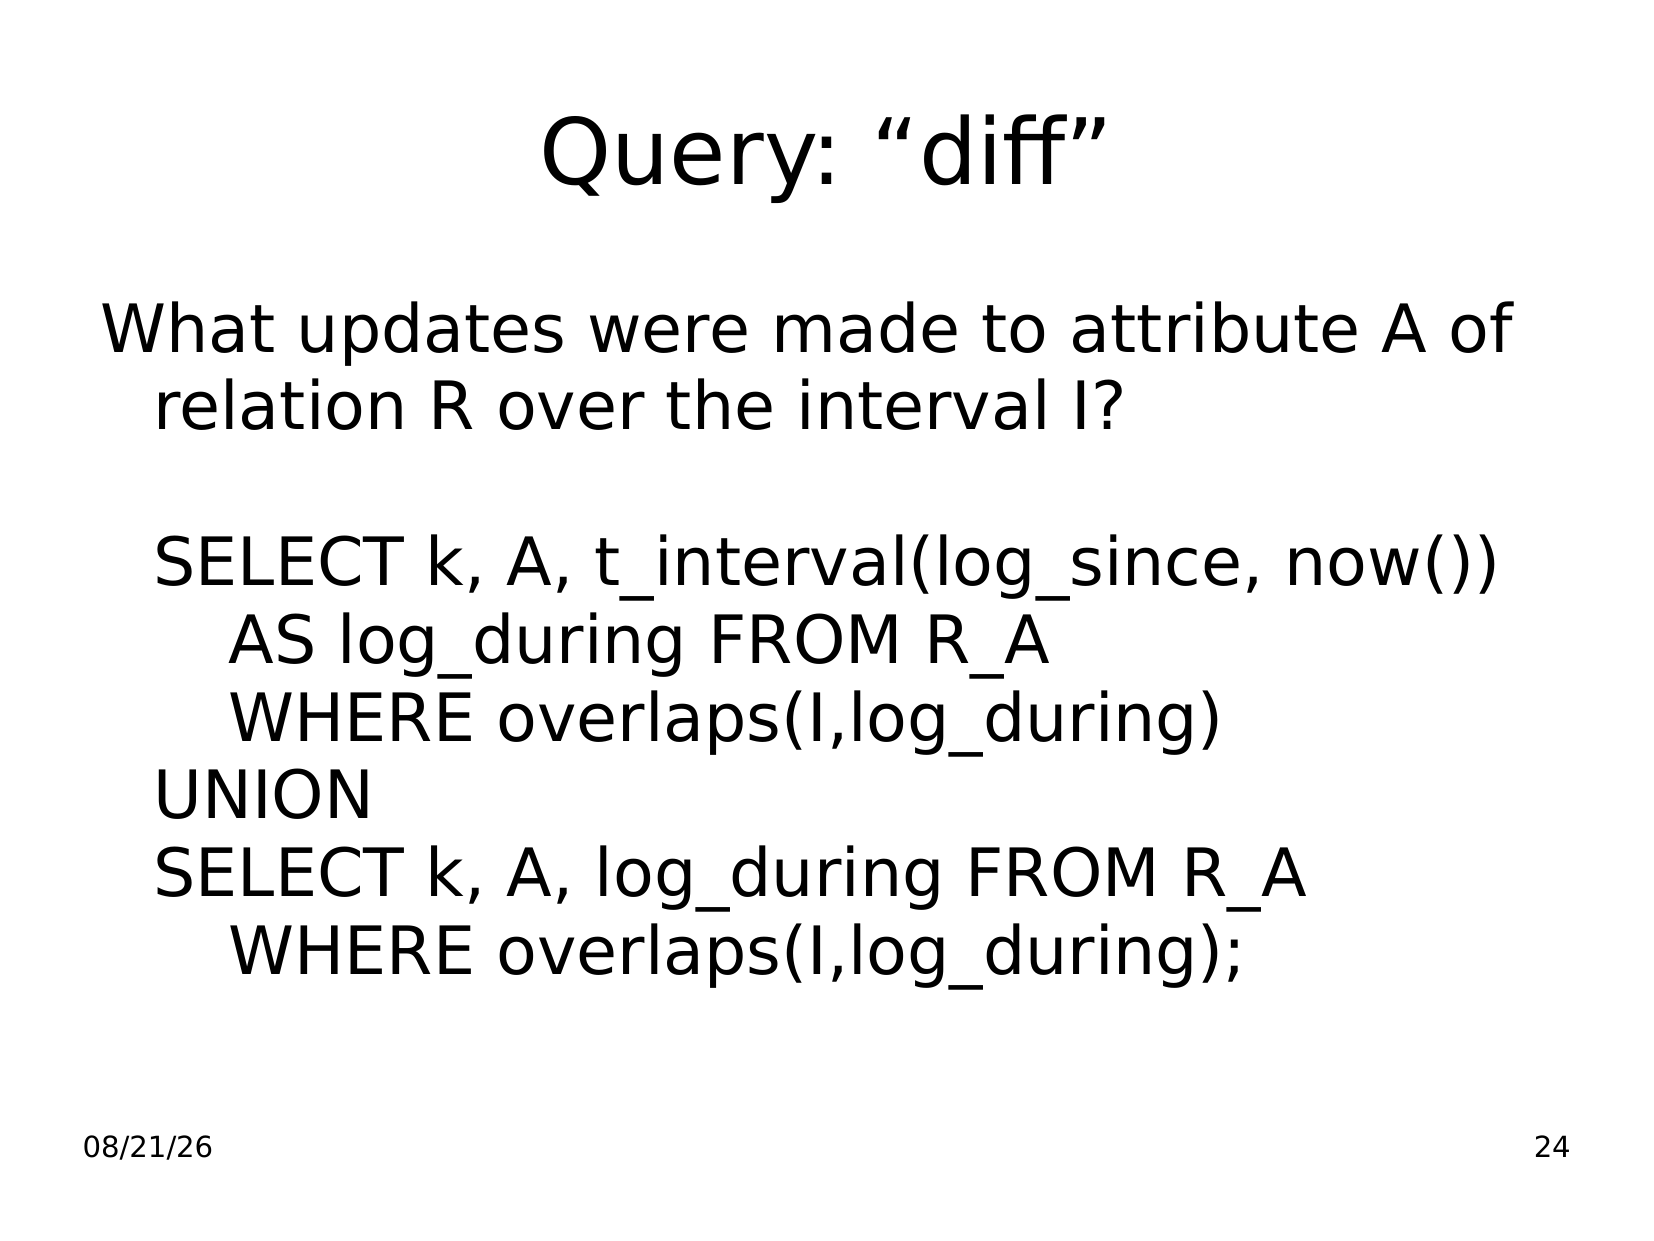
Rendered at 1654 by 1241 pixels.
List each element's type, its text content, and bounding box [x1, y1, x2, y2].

list What updates were made to attribute A of relation R over the interval I? SELECT k, A, t_interval(log_since, now()) AS log_during FROM R_A WHERE overlaps(I,log_during) UNION SELECT k, A, log_during FROM R_A WHERE overlaps(I,log_during); [82, 290, 1571, 1094]
title Query: “diff” [82, 56, 1571, 250]
